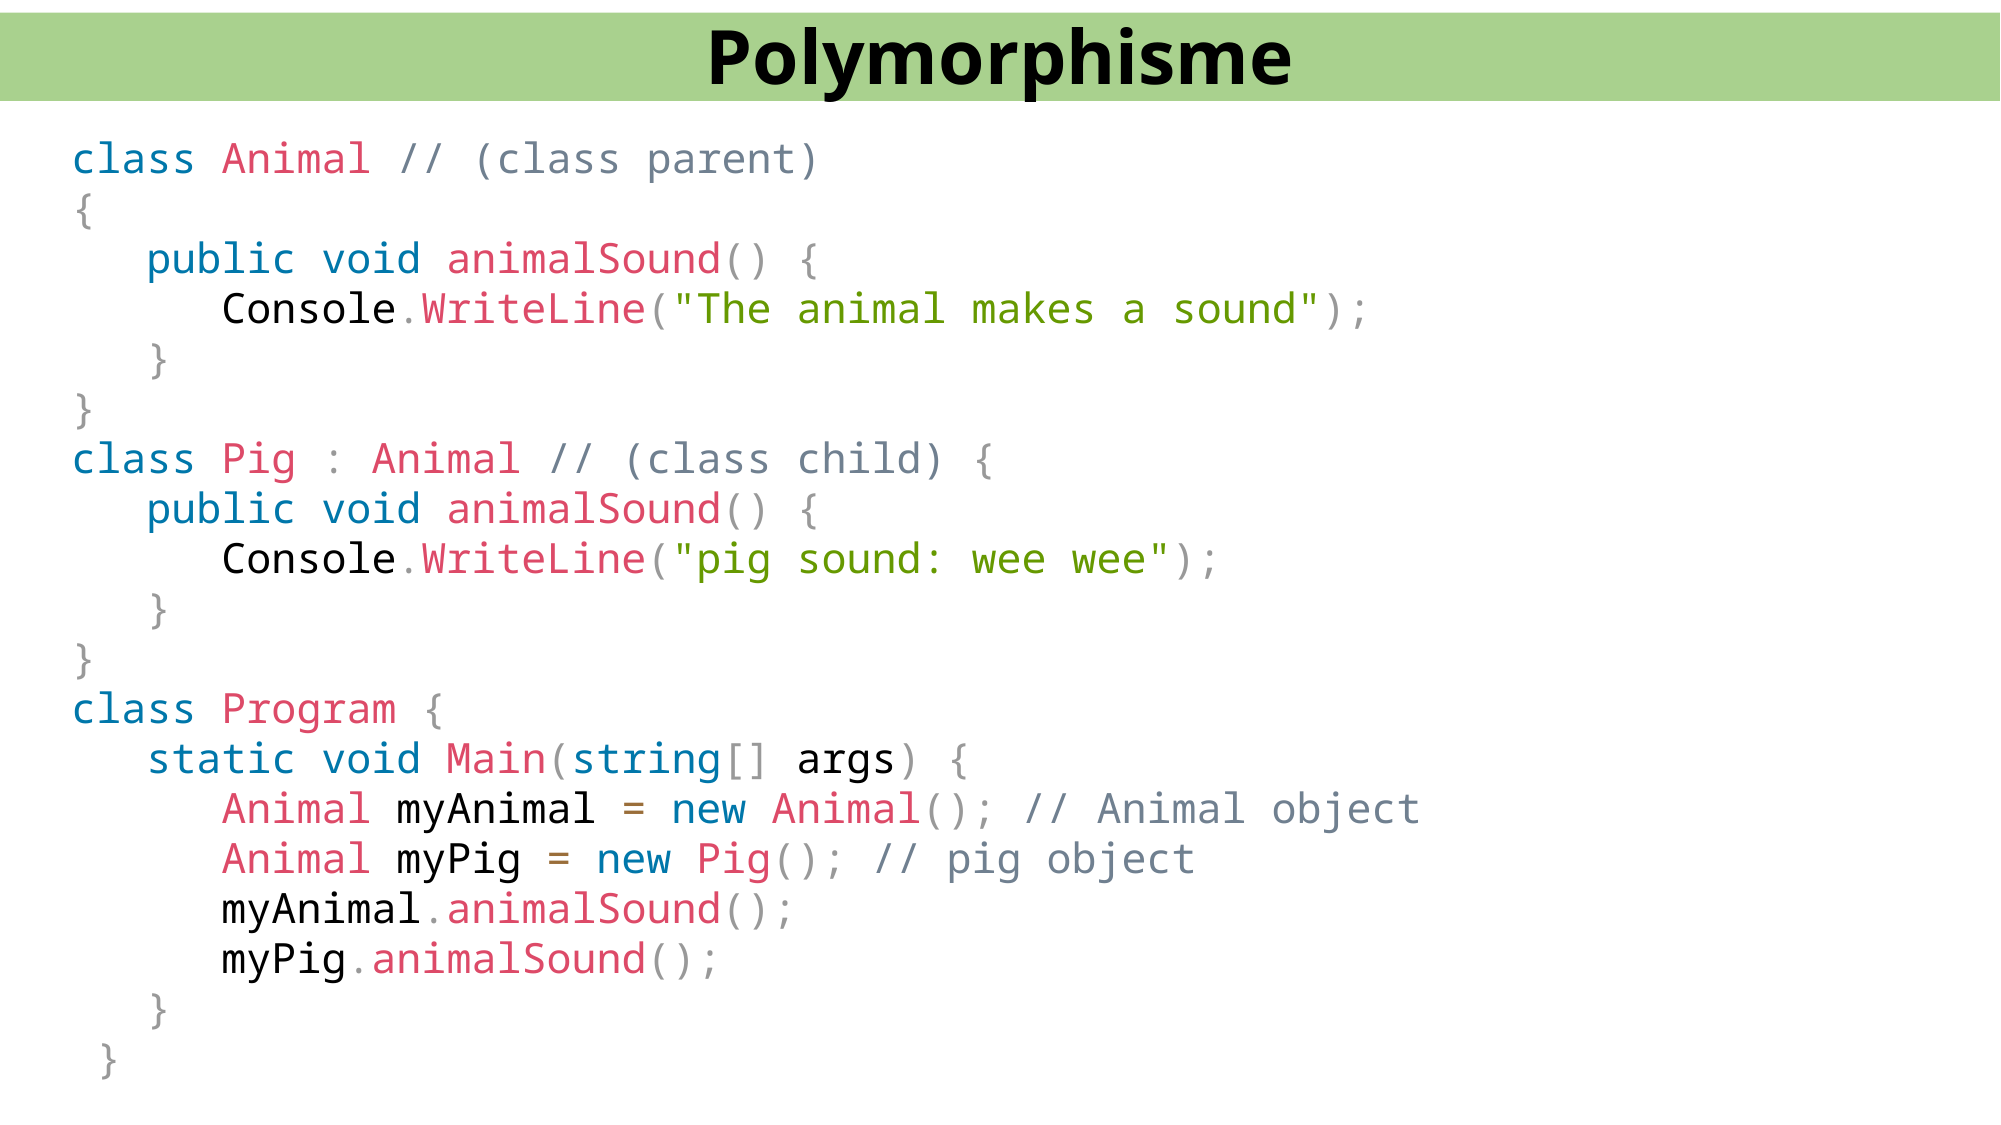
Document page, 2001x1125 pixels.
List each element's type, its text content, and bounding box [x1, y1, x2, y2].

title Polymorphisme [0, 12, 2000, 101]
text_box class Animal // (class parent) { public void animalSound() { Console.WriteLine("The animal makes a sound"); } } class Pig : Animal // (class child) { public void animalSound() { Console.WriteLine("pig sound: wee wee"); } } class Program { static void Main(string[] args) { Animal myAnimal = new Animal(); // Animal object Animal myPig = new Pig(); // pig object myAnimal.animalSound(); myPig.animalSound(); } } [71, 105, 1920, 1108]
